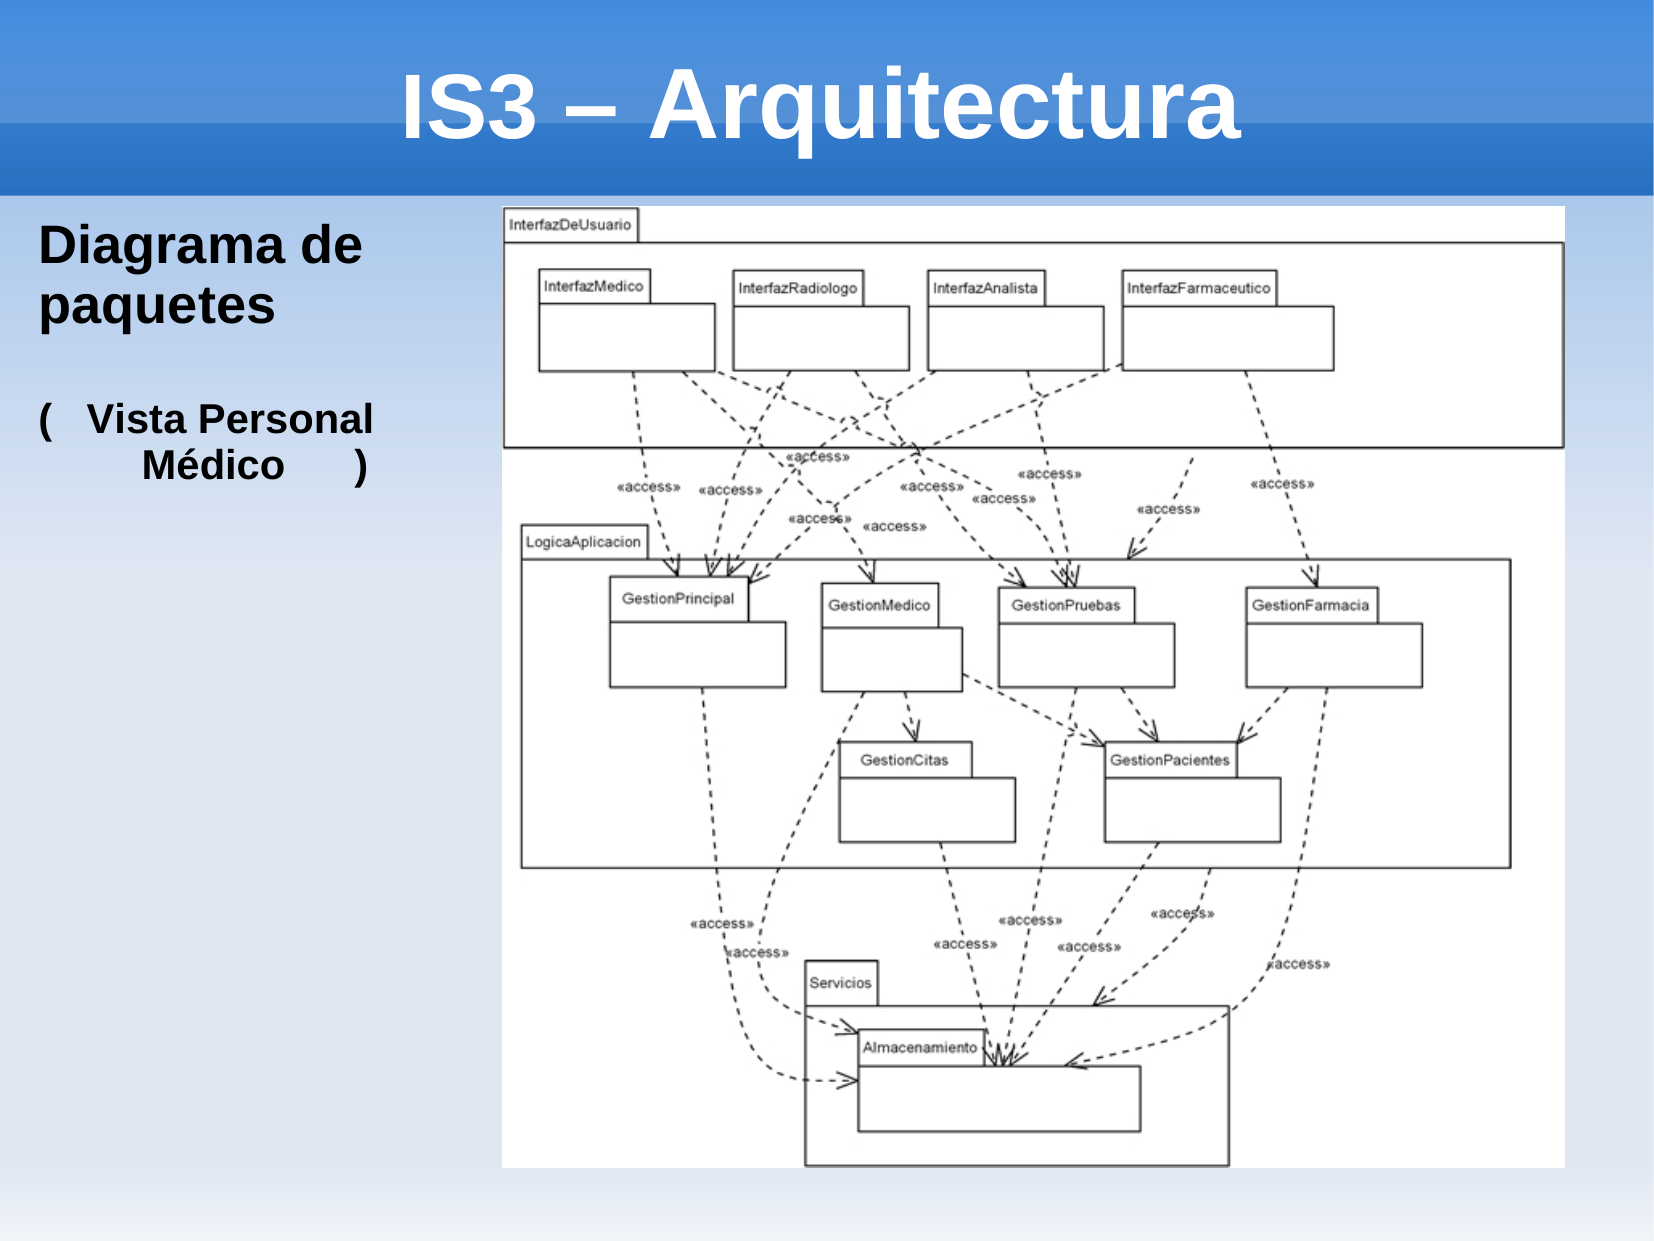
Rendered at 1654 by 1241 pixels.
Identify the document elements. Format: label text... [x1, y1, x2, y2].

text_box Diagrama de paquetes ( Vista Personal Médico ) [23, 206, 502, 503]
title IS3 – Arquitectura [76, 0, 1565, 206]
picture [0, 0, 1654, 1241]
